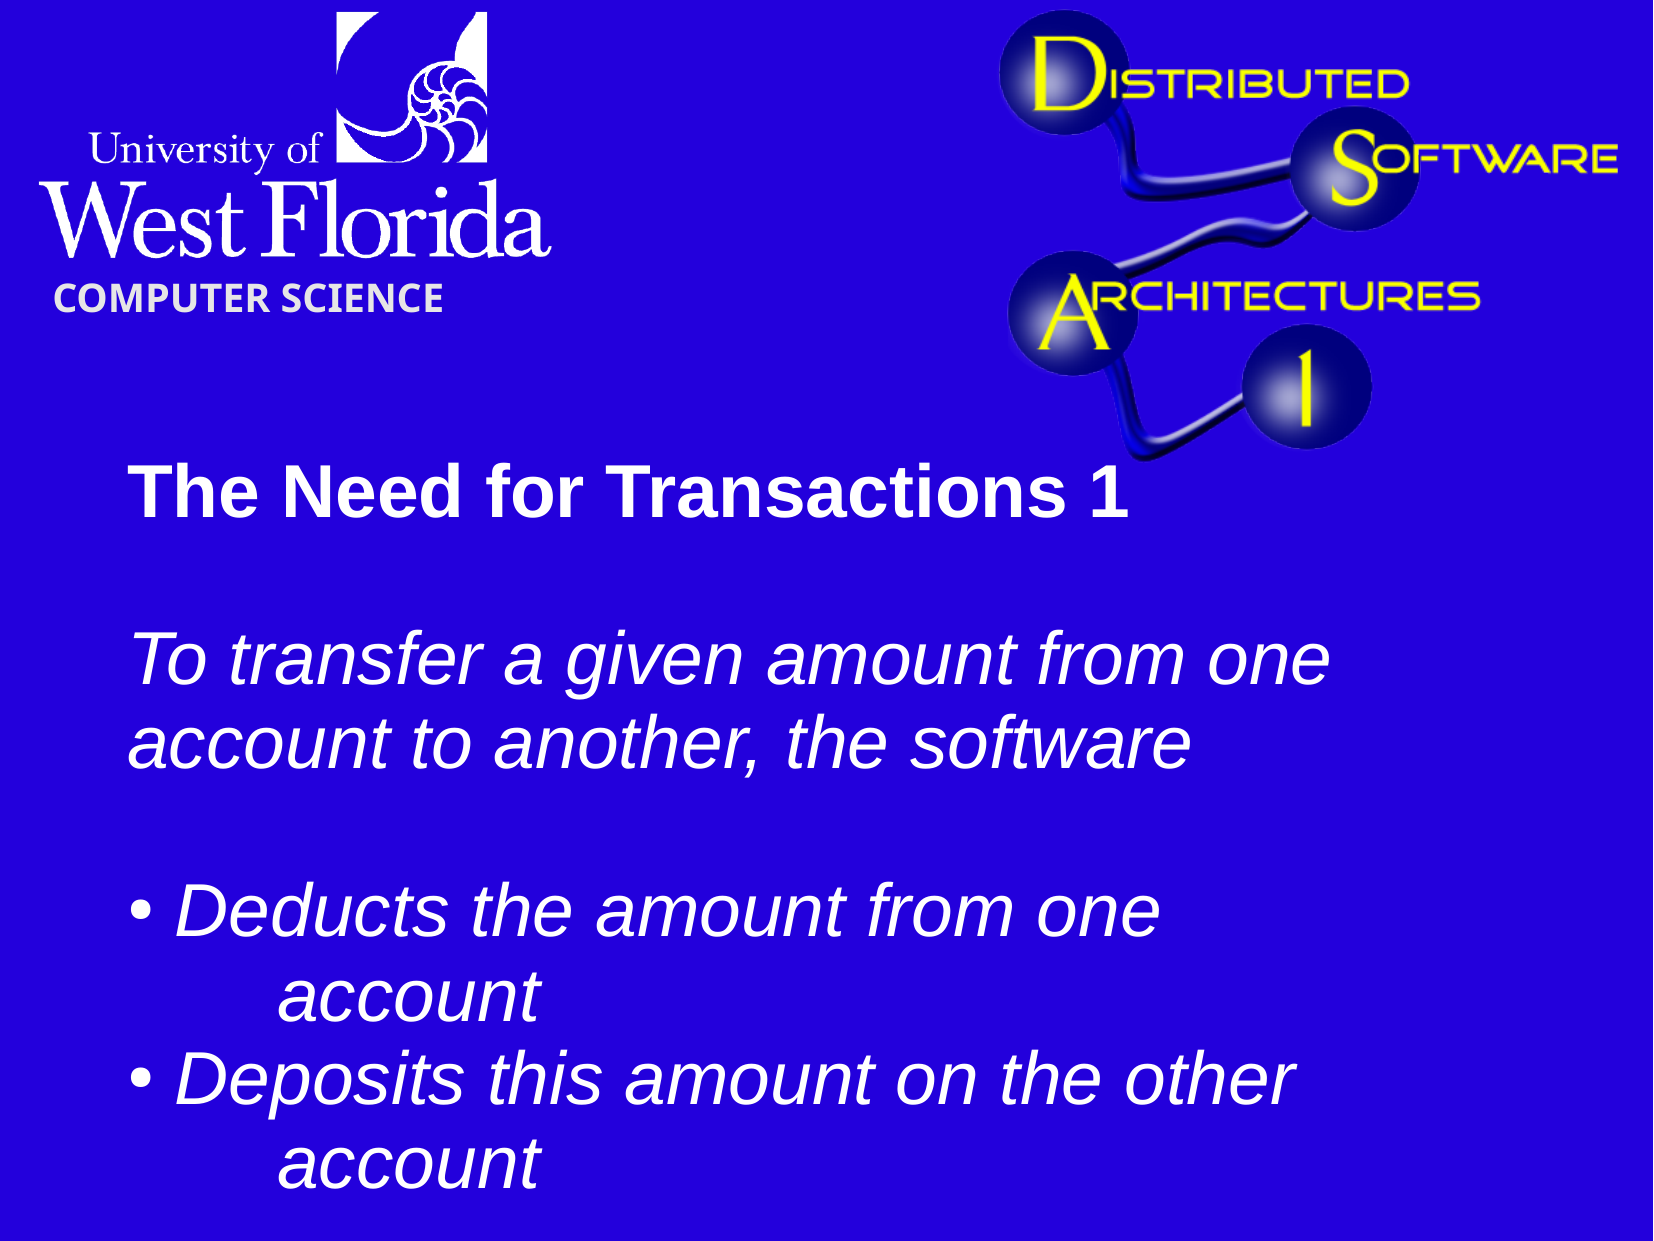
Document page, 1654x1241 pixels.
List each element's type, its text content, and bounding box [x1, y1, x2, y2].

text_box COMPUTER SCIENCE [37, 262, 563, 334]
picture [910, 0, 1653, 506]
picture [37, 0, 559, 262]
text_box The Need for Transactions 1 To transfer a given amount from one account to another, the software Deducts the amount from one account Deposits this amount on the other account [112, 441, 1426, 1213]
